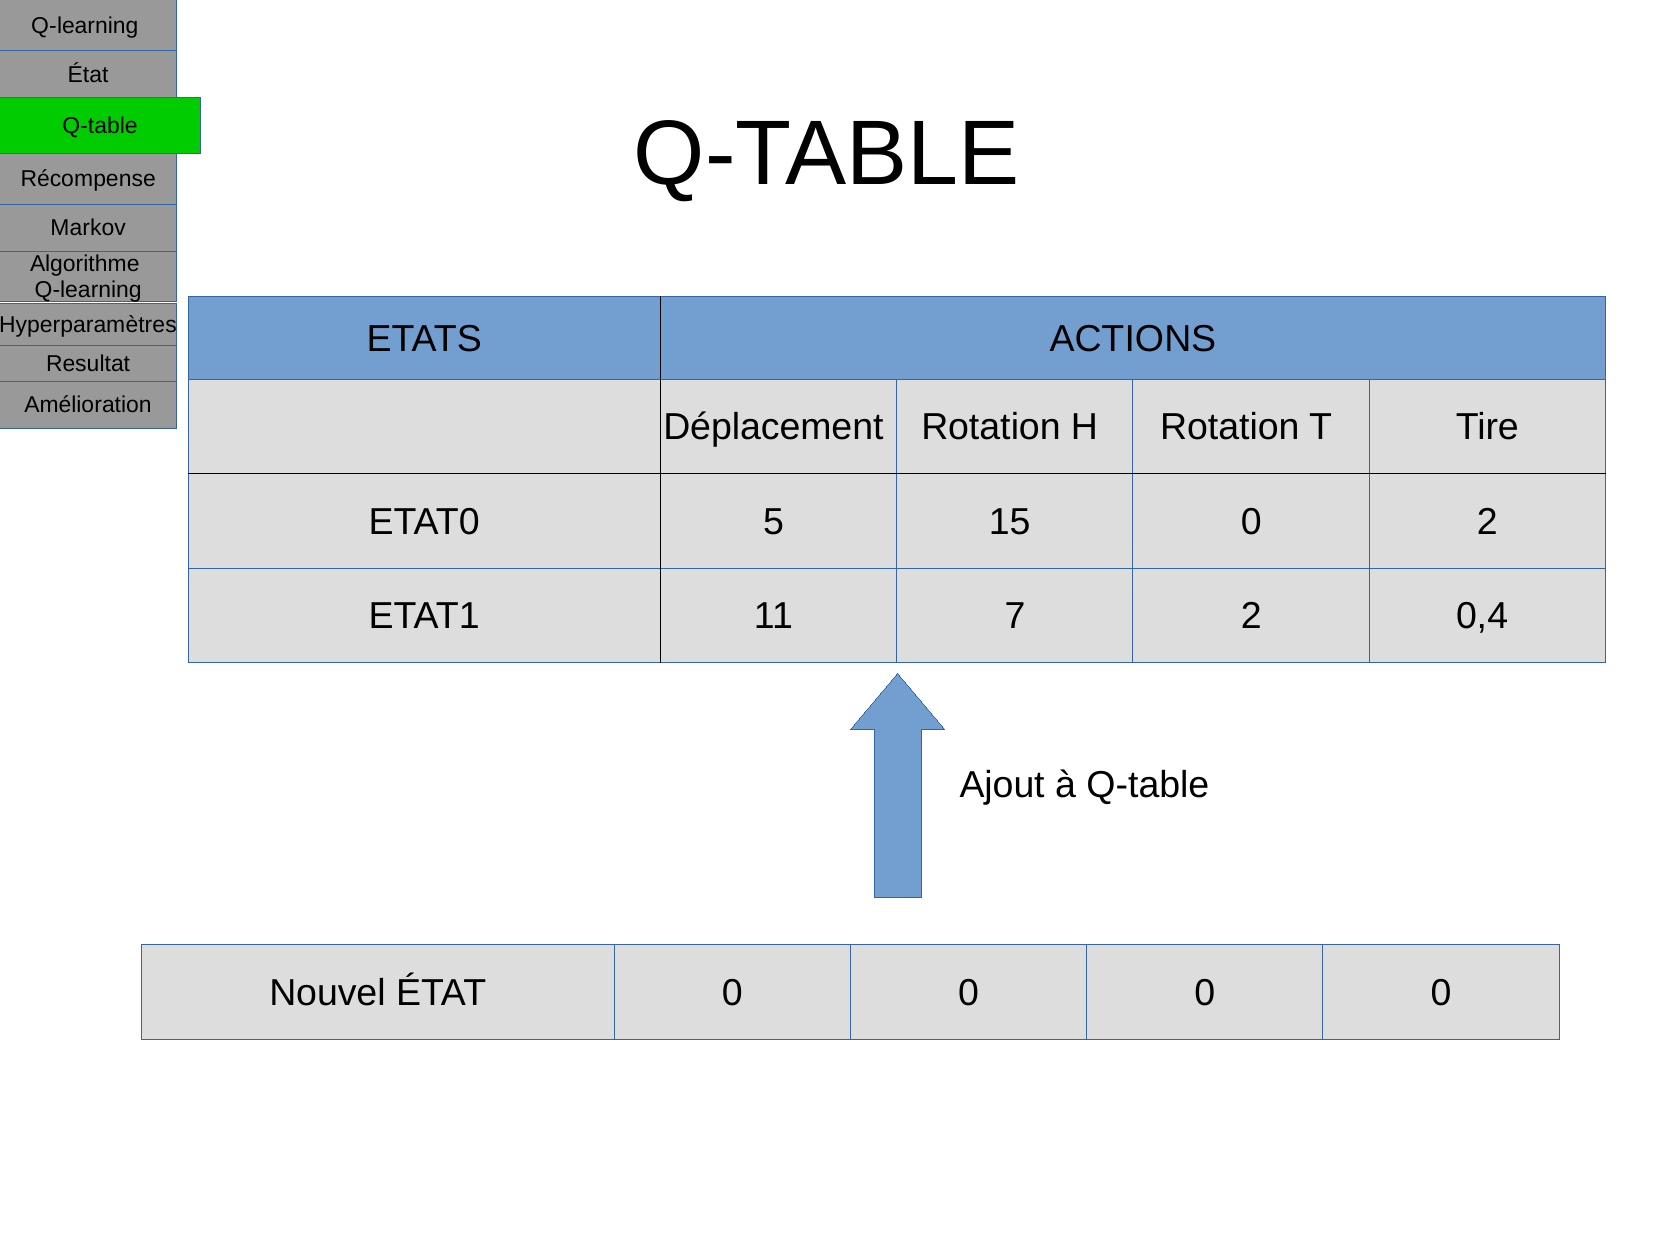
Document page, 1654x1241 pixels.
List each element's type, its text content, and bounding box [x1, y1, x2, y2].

text_box 2 [1132, 568, 1369, 663]
text_box ETATS [188, 296, 660, 379]
text_box Rotation H [896, 379, 1132, 473]
text_box Rotation T [1132, 379, 1369, 473]
text_box 0 [1322, 944, 1560, 1040]
text_box 0 [1086, 944, 1322, 1040]
text_box Tire [1369, 379, 1606, 473]
text_box 0 [1132, 474, 1369, 568]
text_box 7 [896, 568, 1132, 663]
text_box Resultat [0, 345, 177, 381]
text_box ETAT1 [188, 568, 660, 663]
text_box 0 [614, 944, 850, 1040]
text_box [850, 673, 945, 898]
text_box [188, 379, 660, 473]
text_box 11 [661, 568, 896, 663]
text_box Q-table [0, 97, 201, 154]
text_box ETAT0 [188, 474, 660, 568]
text_box Hyperparamètres [0, 303, 177, 345]
text_box Ajout à Q-table [944, 755, 1371, 813]
title Q-TABLE [177, 49, 1571, 257]
text_box 0 [850, 944, 1086, 1040]
text_box Amélioration [0, 381, 177, 429]
text_box Nouvel ÉTAT [141, 944, 614, 1040]
text_box Algorithme Q-learning [0, 251, 177, 302]
text_box 5 [661, 474, 896, 568]
text_box État [0, 50, 177, 97]
text_box ACTIONS [661, 296, 1606, 379]
text_box Markov [0, 204, 177, 251]
text_box Déplacement [661, 379, 896, 473]
text_box 0,4 [1369, 568, 1606, 663]
text_box Récompense [0, 153, 177, 204]
text_box Q-learning [0, 0, 177, 50]
text_box 15 [896, 474, 1132, 568]
text_box 2 [1369, 474, 1606, 568]
